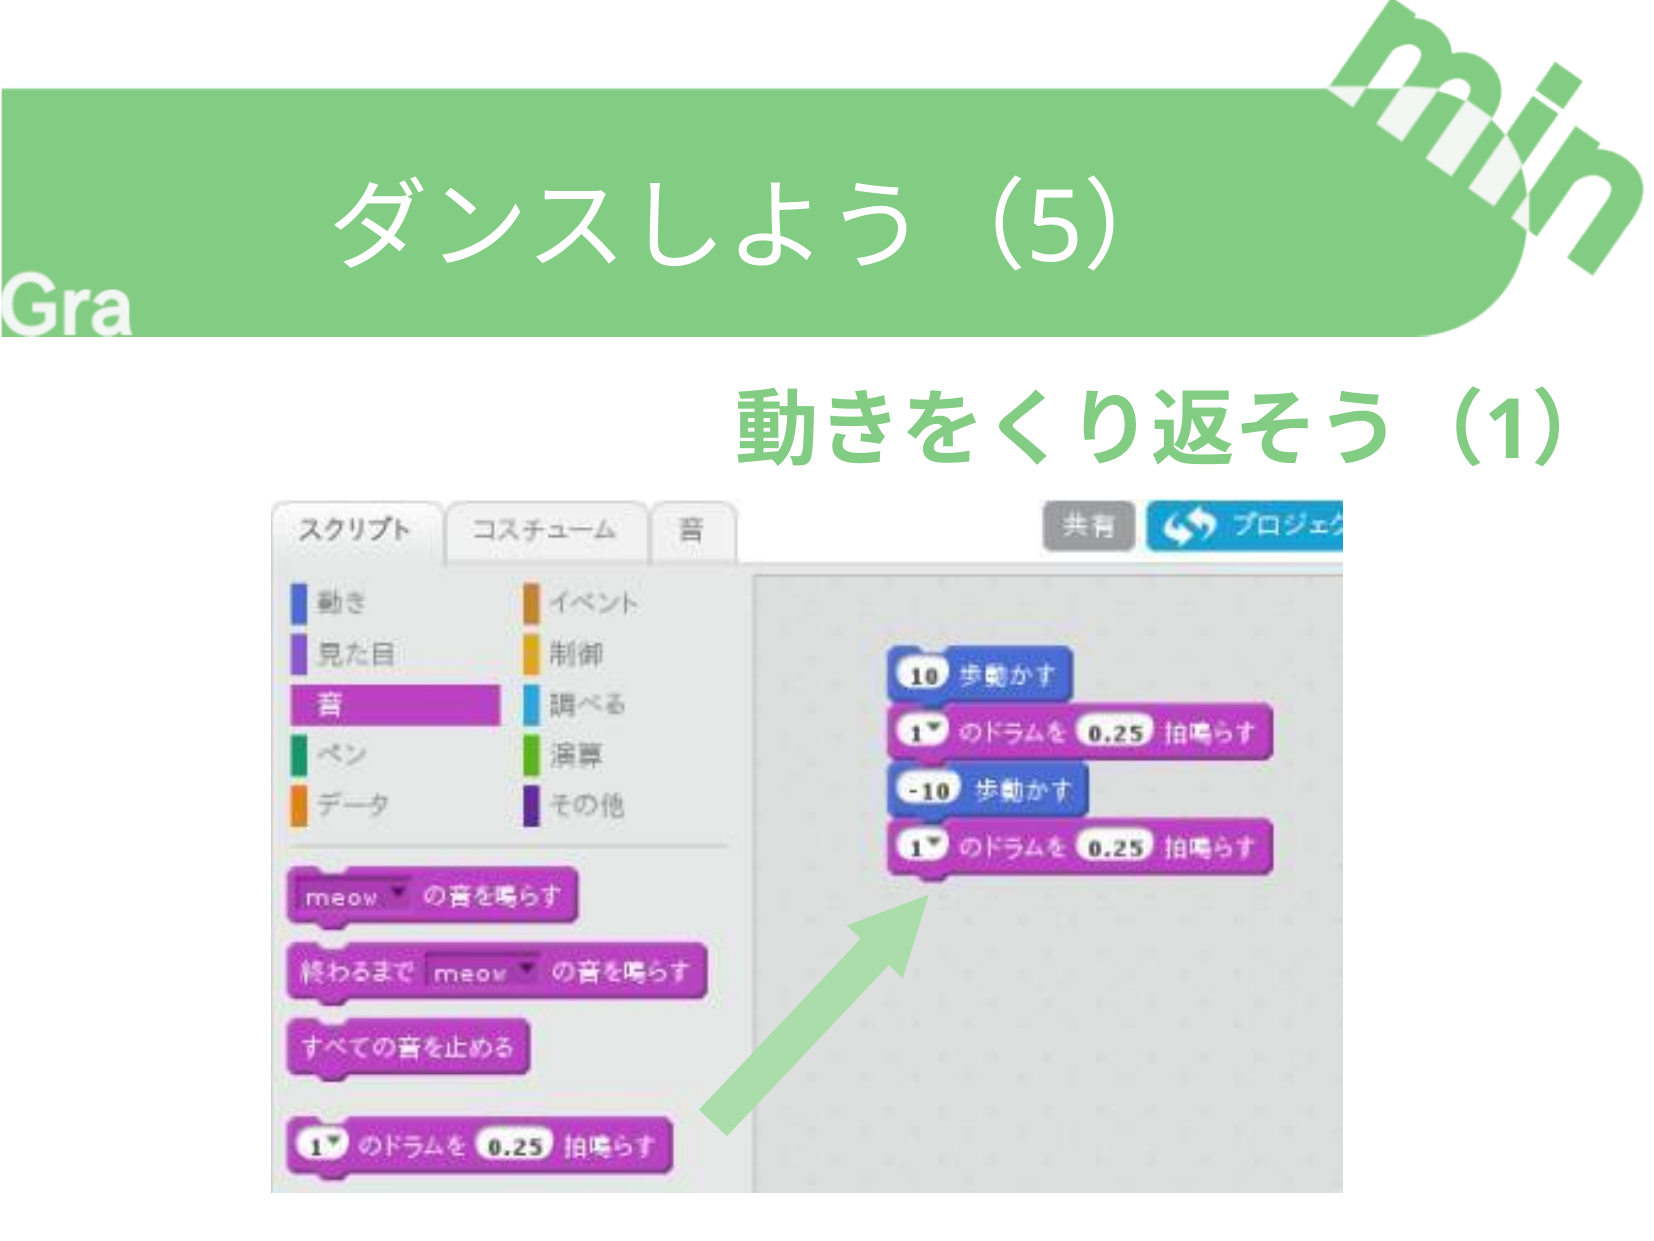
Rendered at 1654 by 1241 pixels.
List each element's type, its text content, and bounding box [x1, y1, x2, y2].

text_box [698, 894, 929, 1137]
text_box 動きをくり返そう（1） [35, 354, 1630, 506]
title ダンスしよう（5） [11, 134, 1501, 303]
picture [271, 506, 1343, 1193]
picture [1, 0, 1654, 337]
